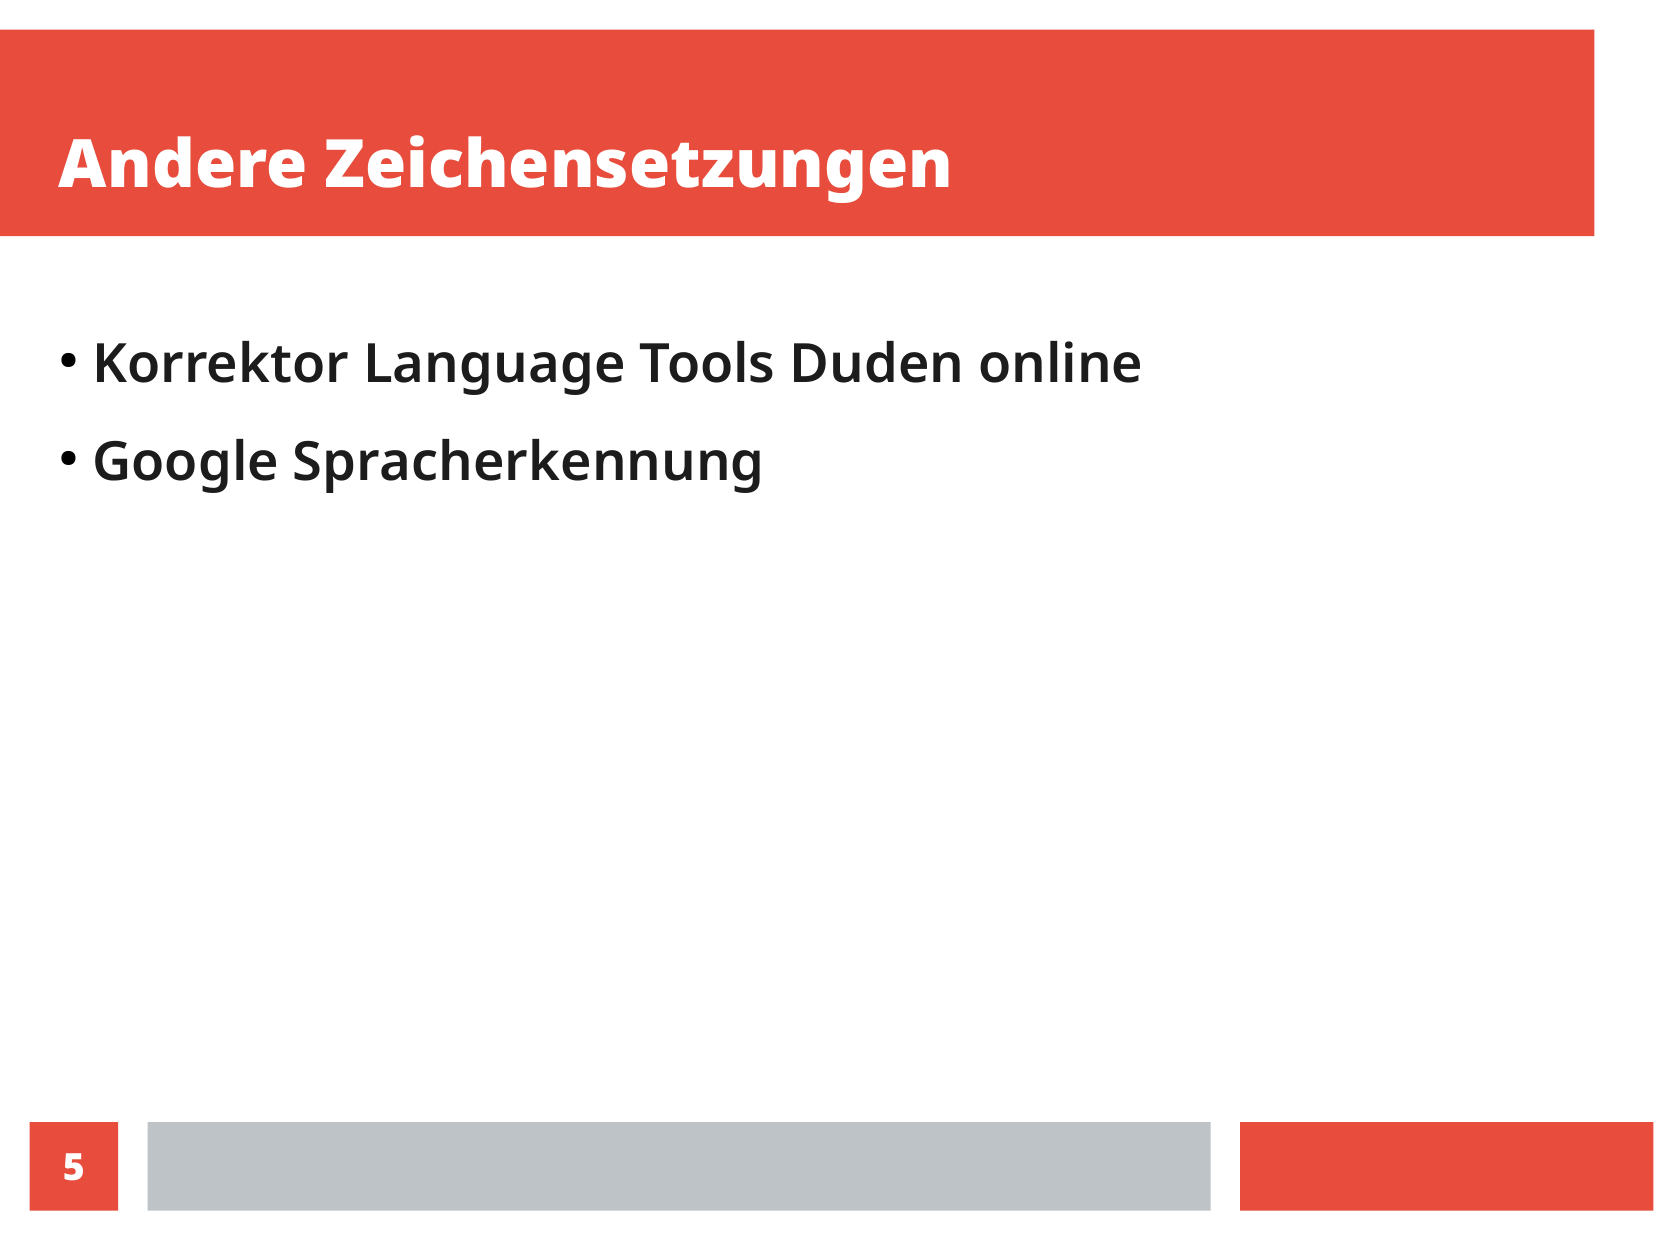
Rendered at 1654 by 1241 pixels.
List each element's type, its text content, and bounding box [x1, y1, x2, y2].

title Andere Zeichensetzungen [59, 59, 1595, 207]
list Korrektor Language Tools Duden online Google Spracherkennung [59, 324, 1565, 1093]
